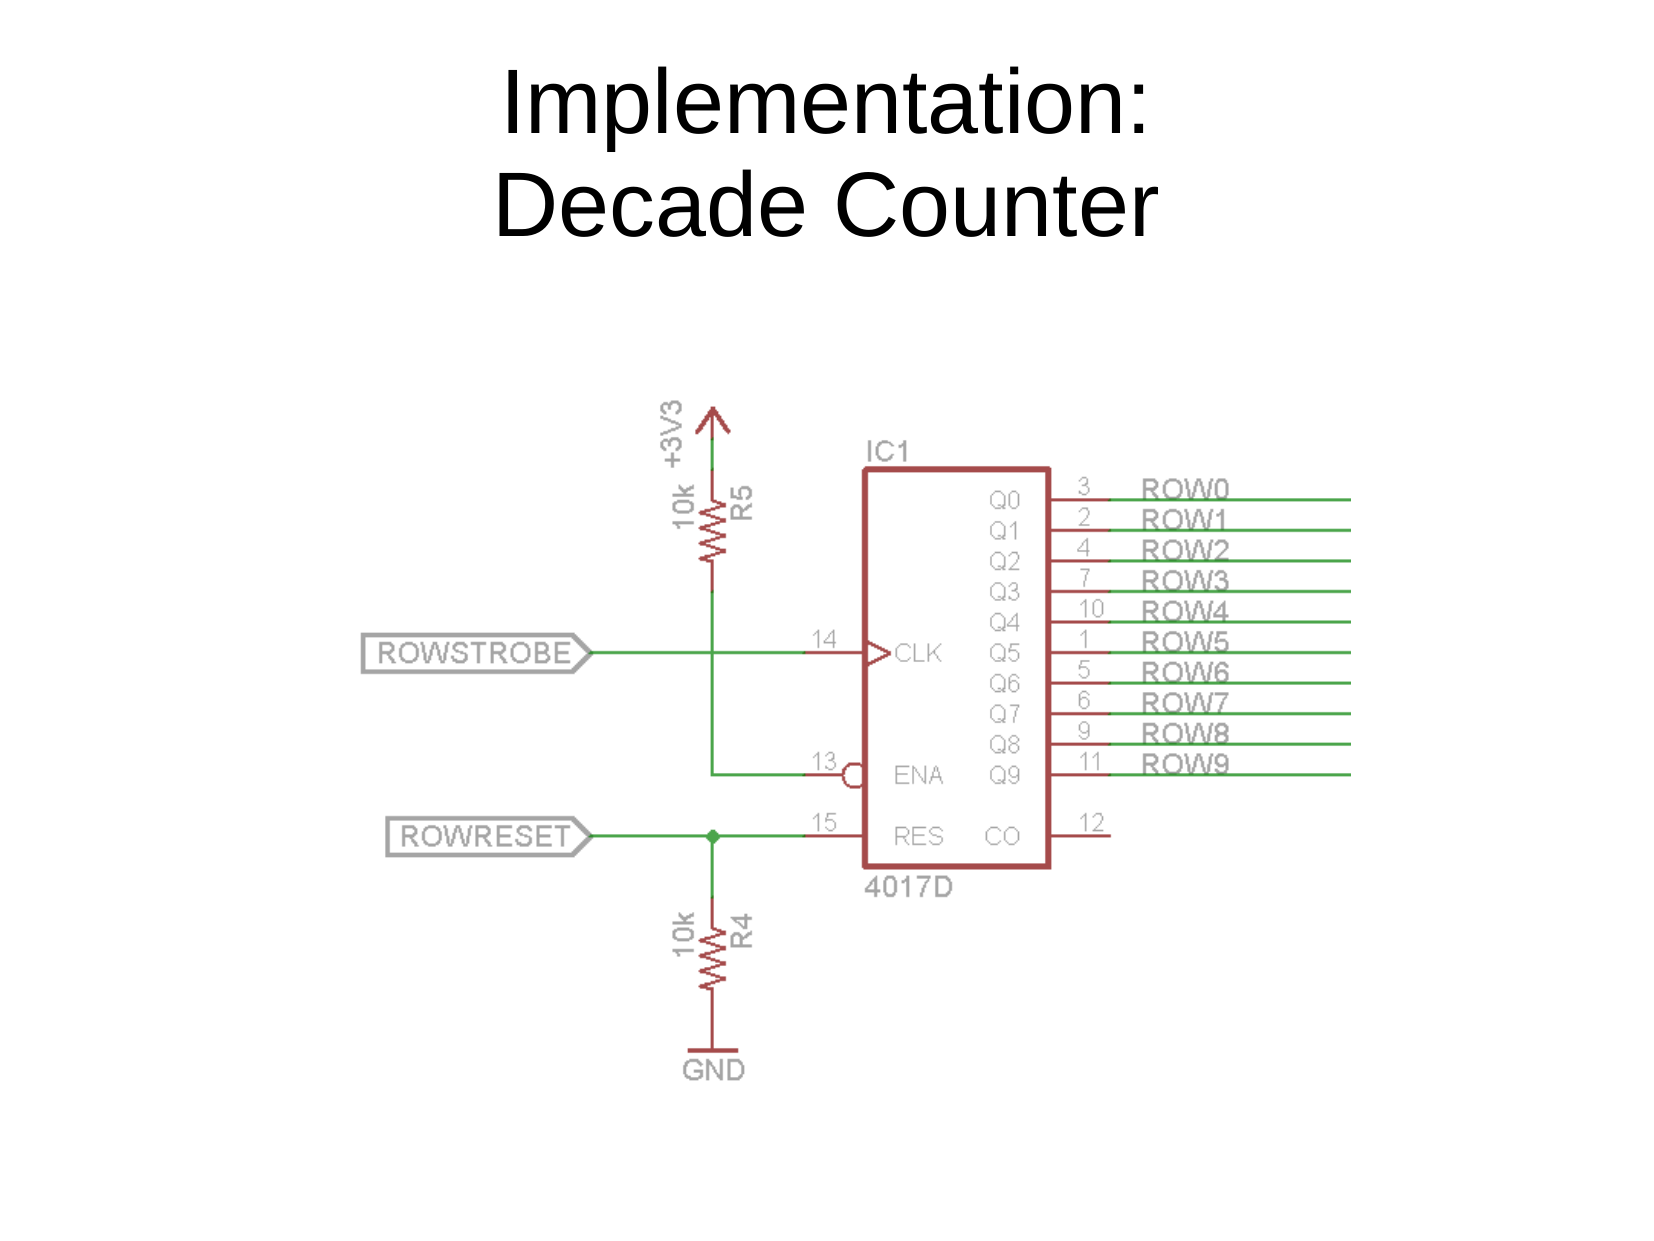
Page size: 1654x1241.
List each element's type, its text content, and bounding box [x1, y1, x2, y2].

picture [300, 274, 1351, 1216]
title Implementation: Decade Counter [82, 49, 1571, 257]
